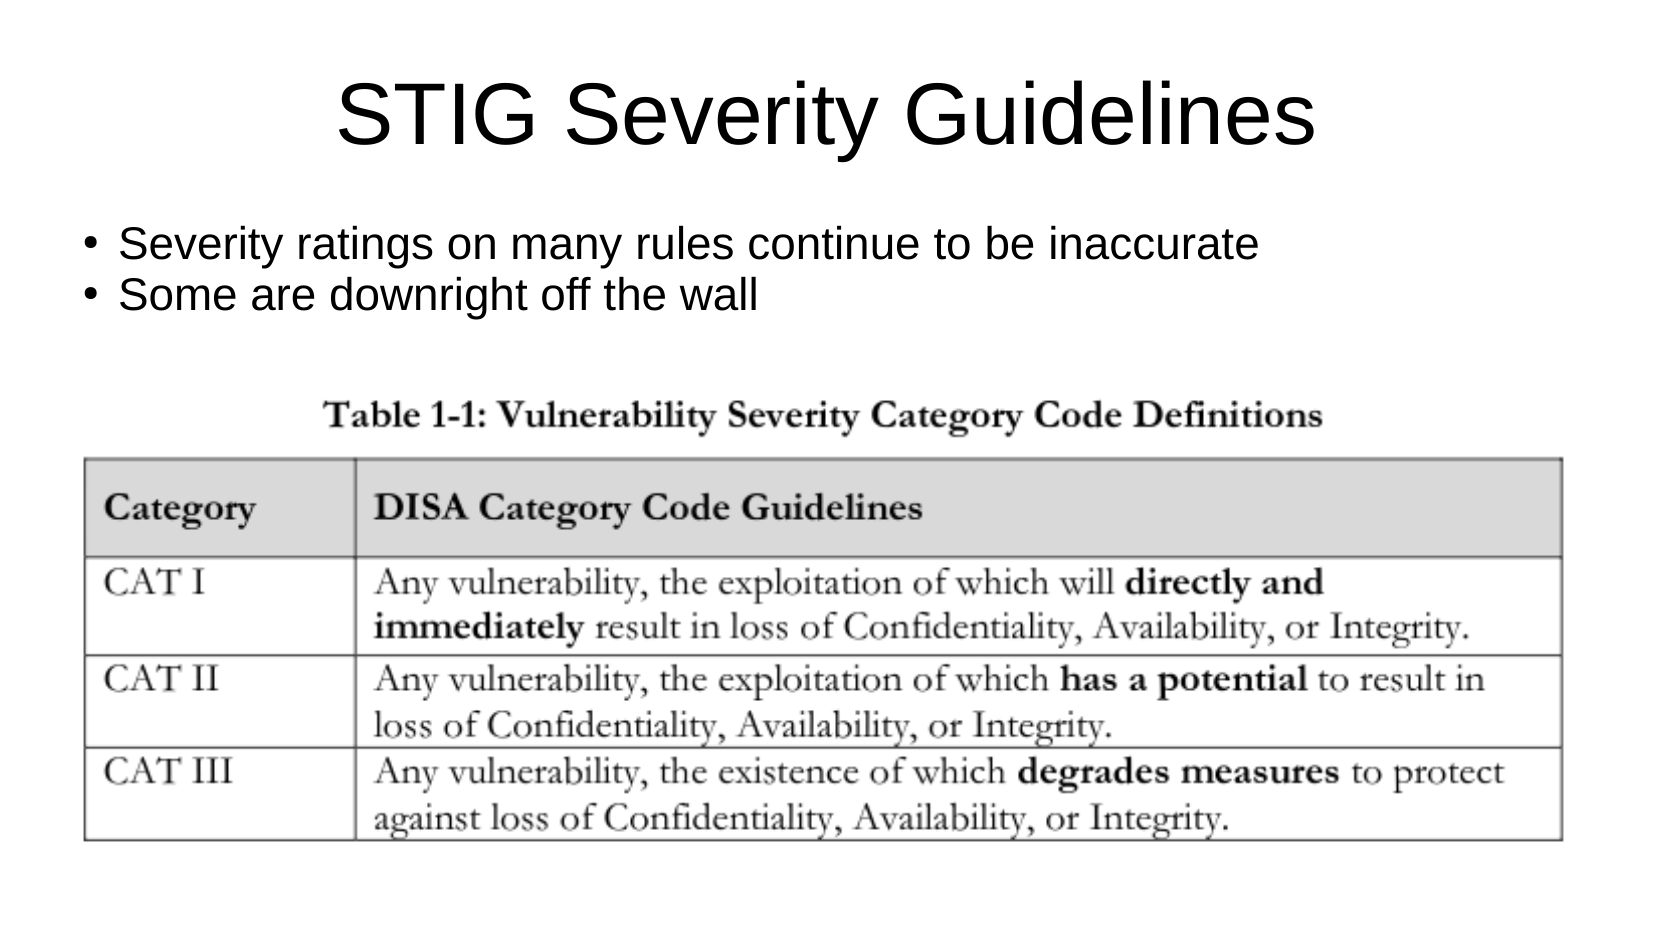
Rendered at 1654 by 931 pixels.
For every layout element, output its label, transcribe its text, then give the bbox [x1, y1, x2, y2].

picture [48, 365, 1606, 872]
title STIG Severity Guidelines [82, 37, 1571, 193]
text_box Severity ratings on many rules continue to be inaccurate Some are downright off the wall [82, 217, 1571, 376]
